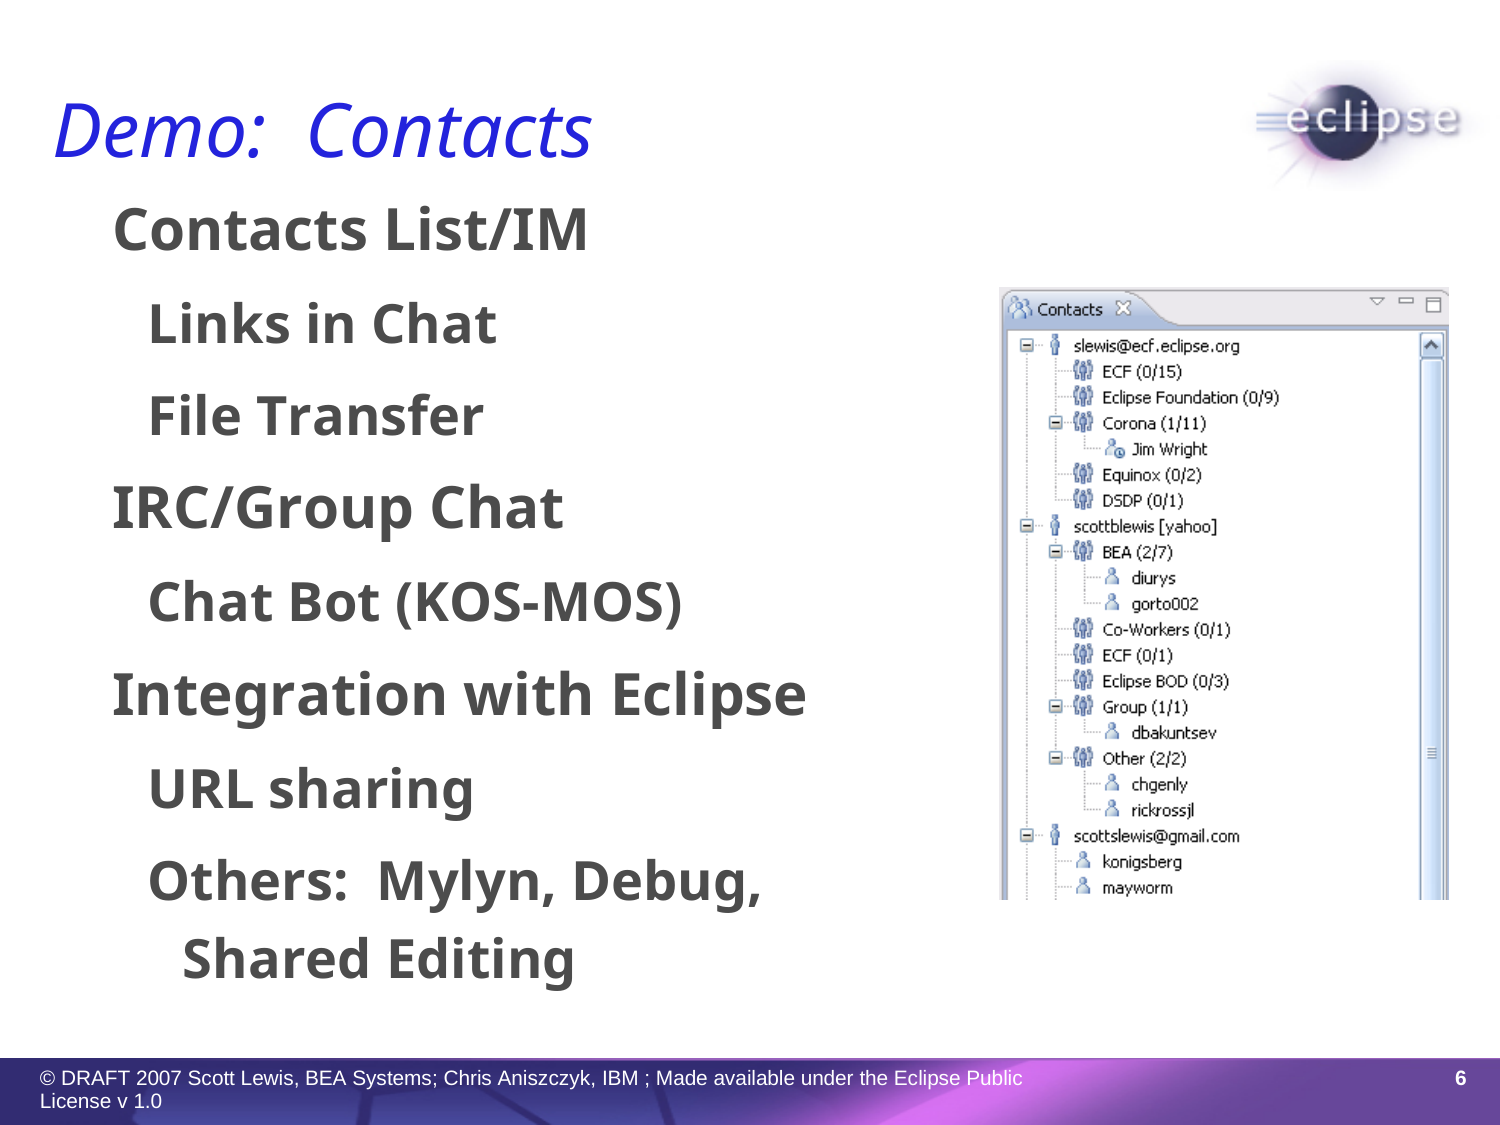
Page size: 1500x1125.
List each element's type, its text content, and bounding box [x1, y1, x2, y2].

title Demo: Contacts [37, 75, 1232, 267]
list Contacts List/IM Links in Chat File Transfer IRC/Group Chat Chat Bot (KOS-MOS) Integration with Eclipse URL sharing Others: Mylyn, Debug, Shared Editing [112, 267, 963, 1020]
picture [999, 287, 1449, 901]
picture [1222, 60, 1500, 191]
picture [0, 1058, 1500, 1125]
